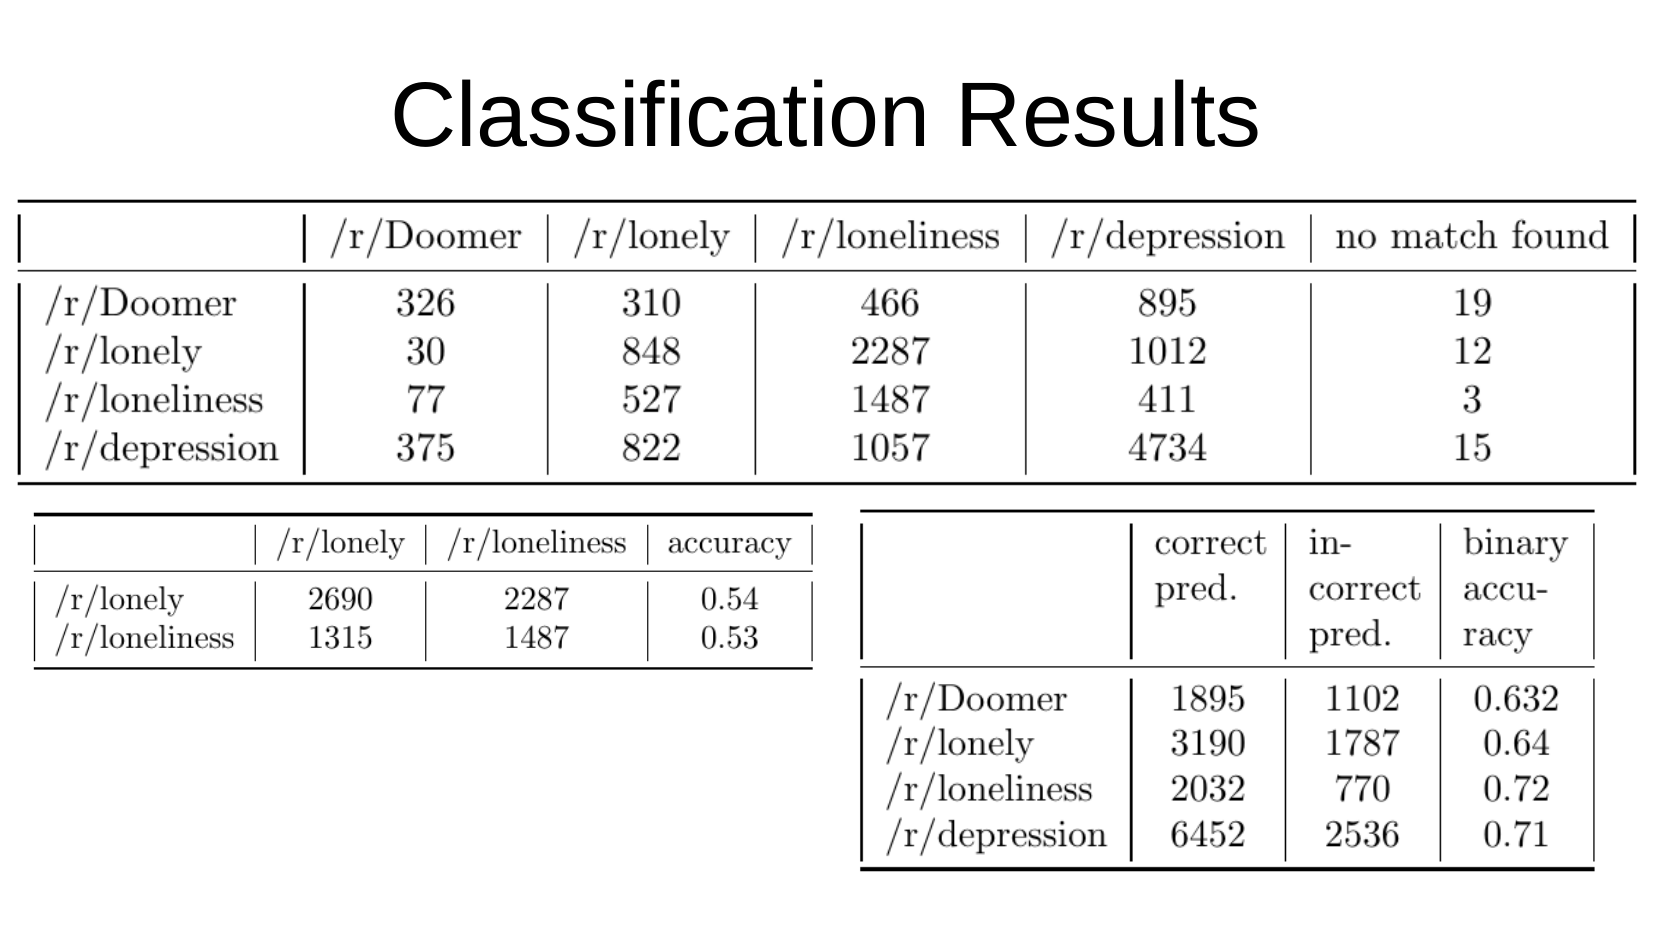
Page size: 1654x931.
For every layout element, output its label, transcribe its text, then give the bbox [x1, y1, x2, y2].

picture [0, 181, 1654, 888]
title Classification Results [82, 37, 1571, 181]
picture [22, 508, 826, 683]
